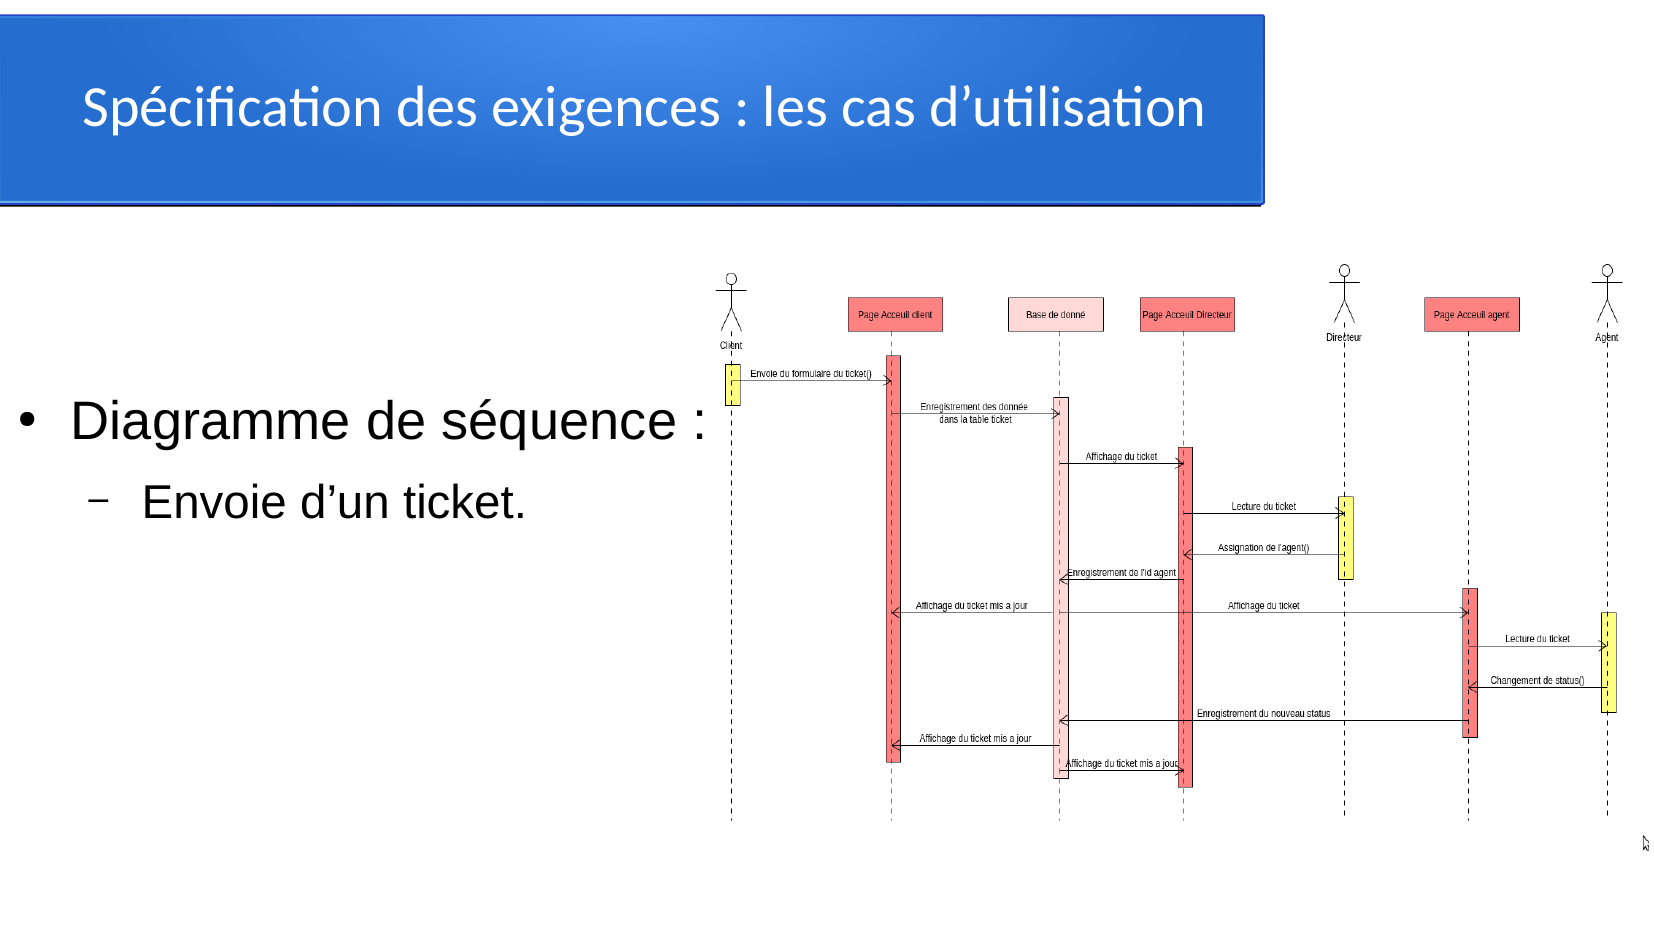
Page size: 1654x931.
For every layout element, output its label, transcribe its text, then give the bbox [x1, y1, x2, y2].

list Diagramme de séquence : Envoie d’un ticket. [0, 390, 705, 601]
picture [705, 254, 1654, 856]
title Spécification des exigences : les cas d’utilisation [82, 35, 1235, 189]
